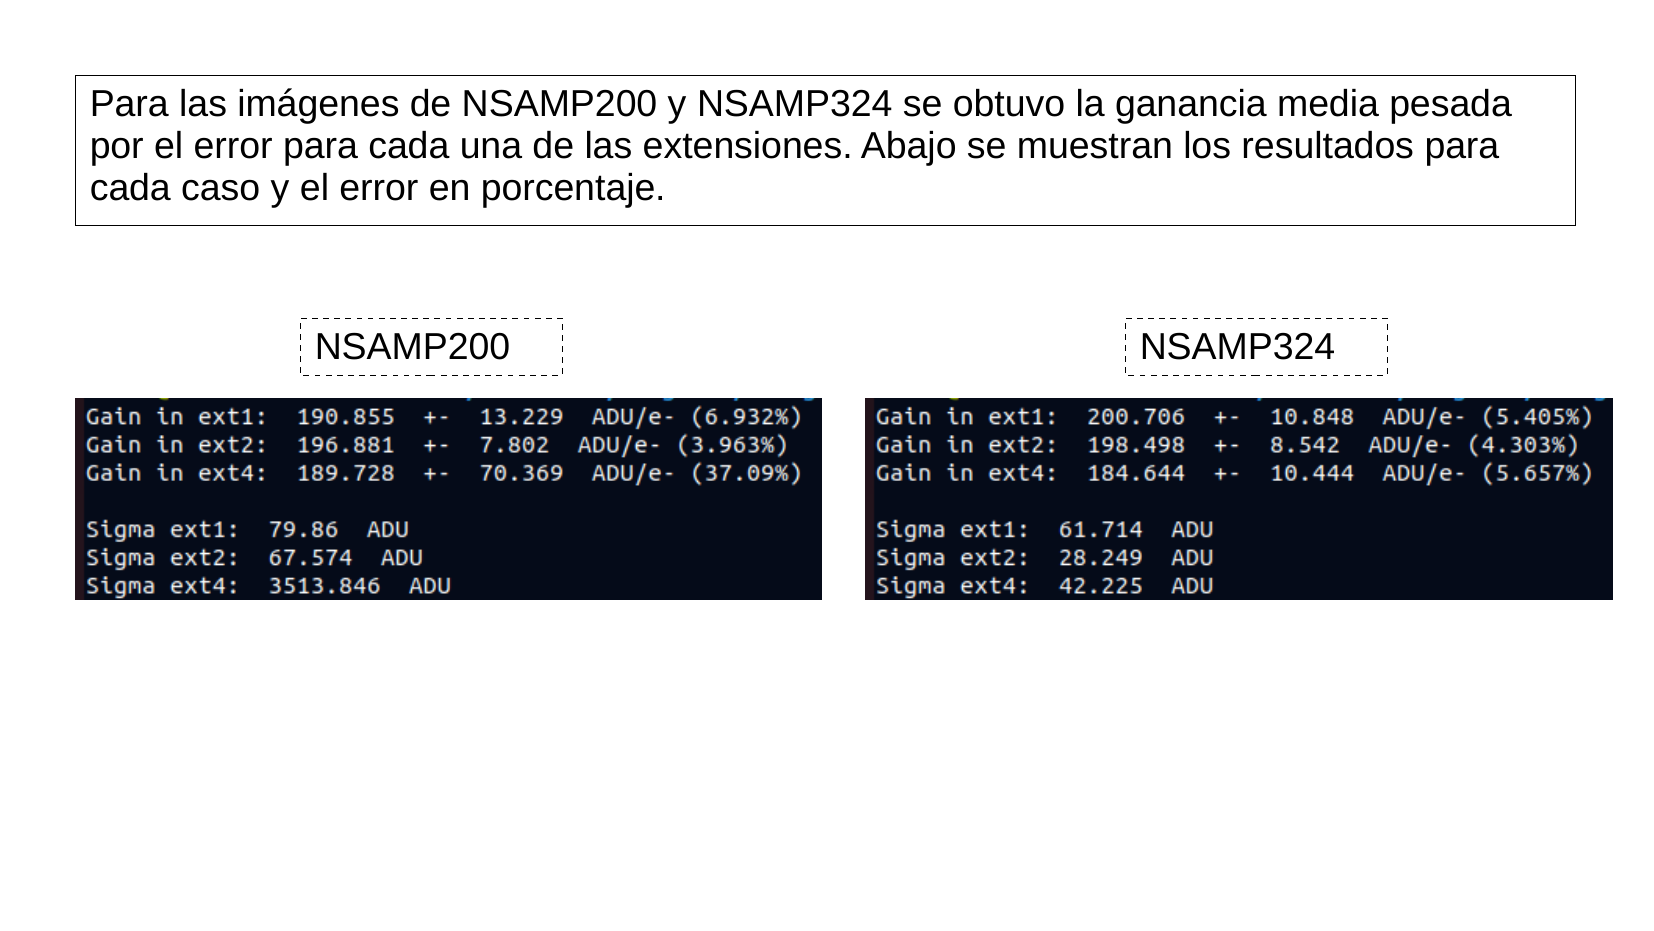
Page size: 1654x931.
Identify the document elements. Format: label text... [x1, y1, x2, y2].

text_box Para las imágenes de NSAMP200 y NSAMP324 se obtuvo la ganancia media pesada por el error para cada una de las extensiones. Abajo se muestran los resultados para cada caso y el error en porcentaje. [75, 75, 1576, 226]
text_box NSAMP200 [300, 318, 563, 376]
picture [75, 398, 822, 601]
text_box NSAMP324 [1125, 318, 1388, 376]
picture [865, 398, 1613, 601]
